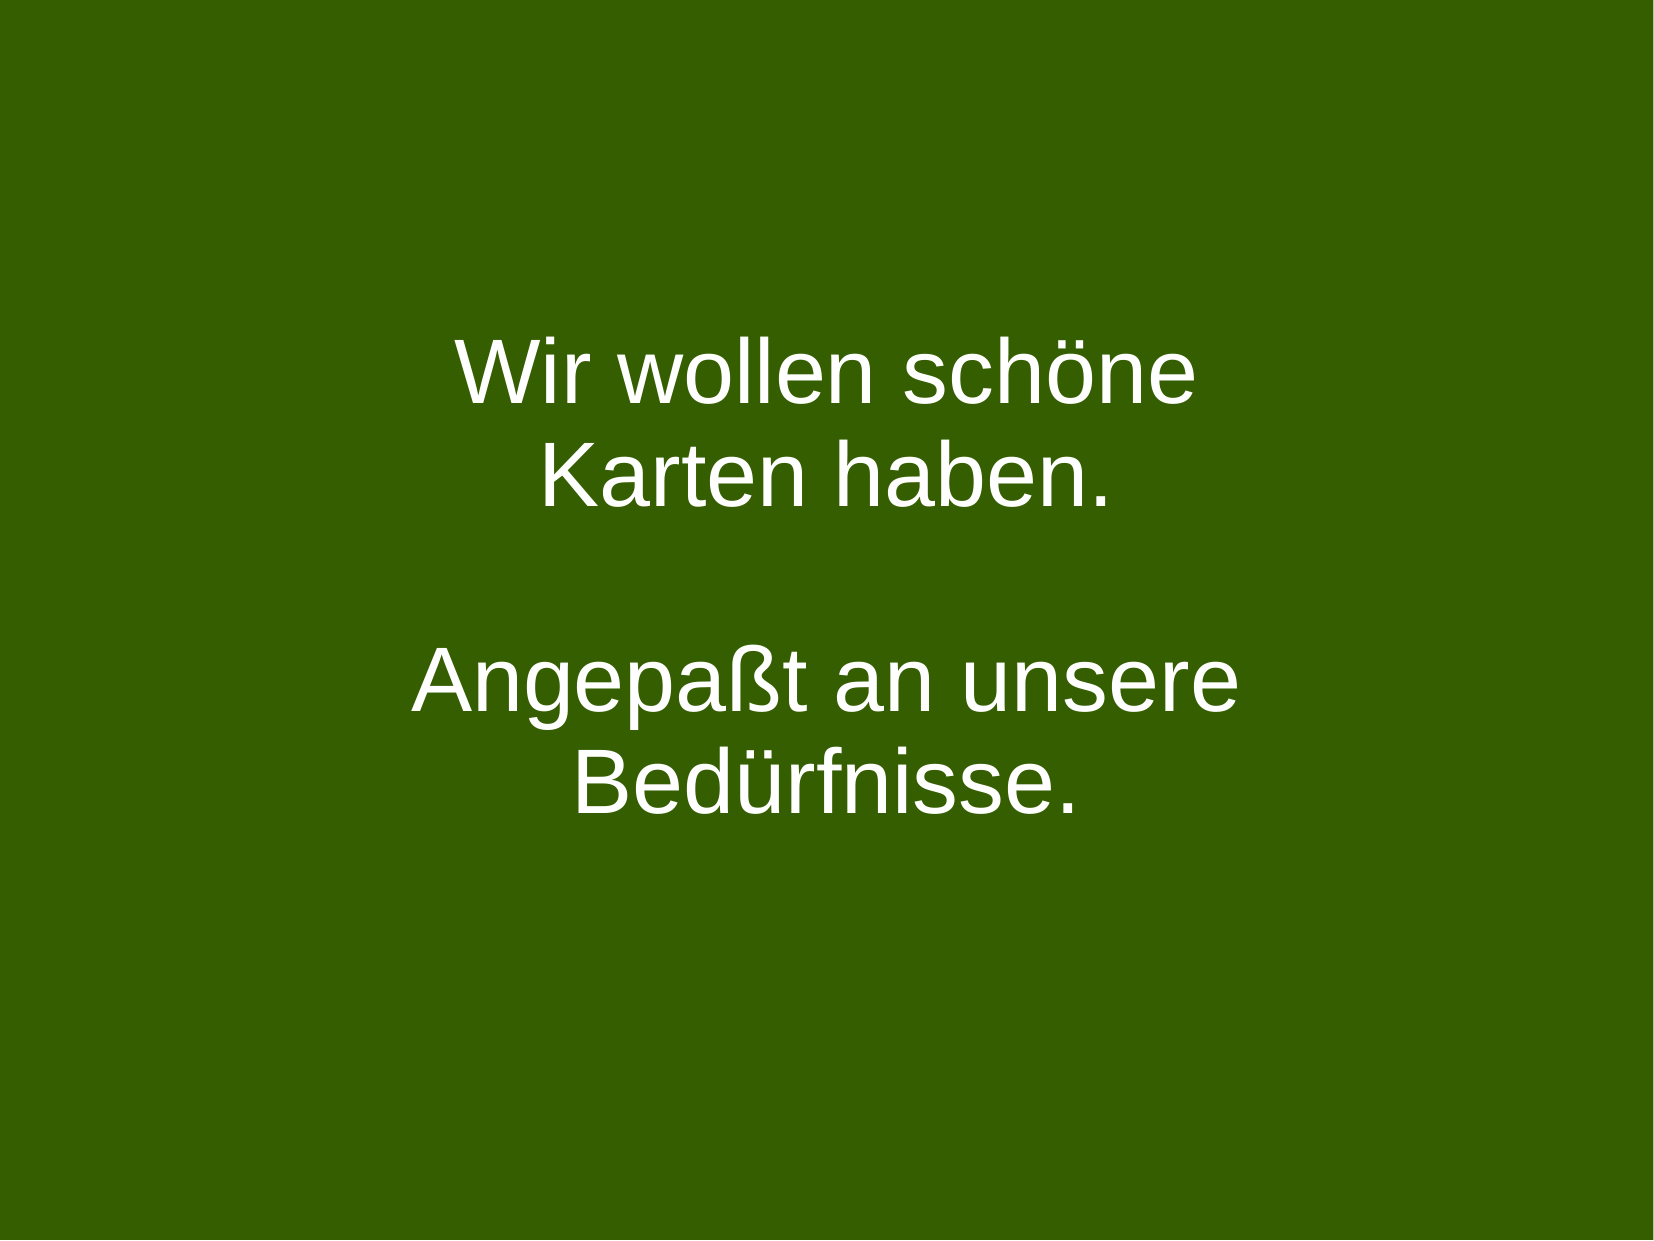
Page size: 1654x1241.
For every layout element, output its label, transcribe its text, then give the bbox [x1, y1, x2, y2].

title Wir wollen schöne Karten haben. Angepaßt an unsere Bedürfnisse. [82, 16, 1571, 1241]
